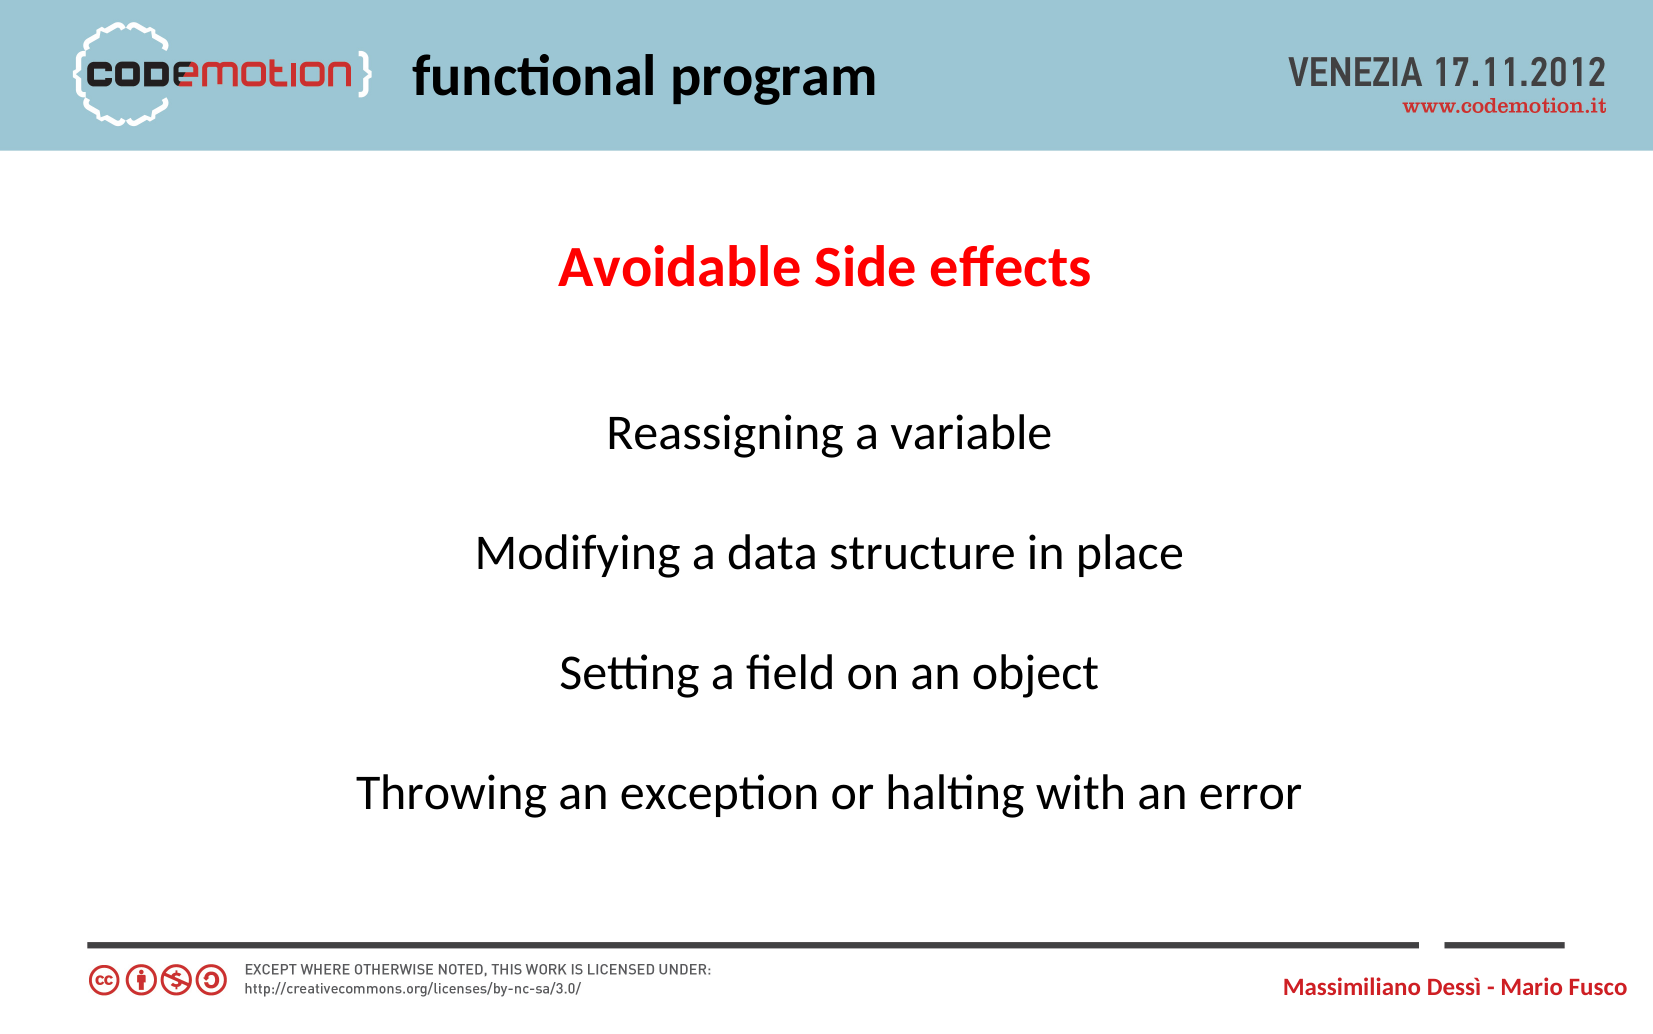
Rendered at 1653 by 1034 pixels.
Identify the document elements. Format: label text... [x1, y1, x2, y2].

text_box Reassigning a variable Modifying a data structure in place Setting a field on an object Throwing an exception or halting with an error [180, 392, 1480, 827]
text_box functional program [225, 30, 1321, 145]
text_box Avoidable Side effects [180, 221, 1471, 306]
picture [0, 0, 1653, 1034]
